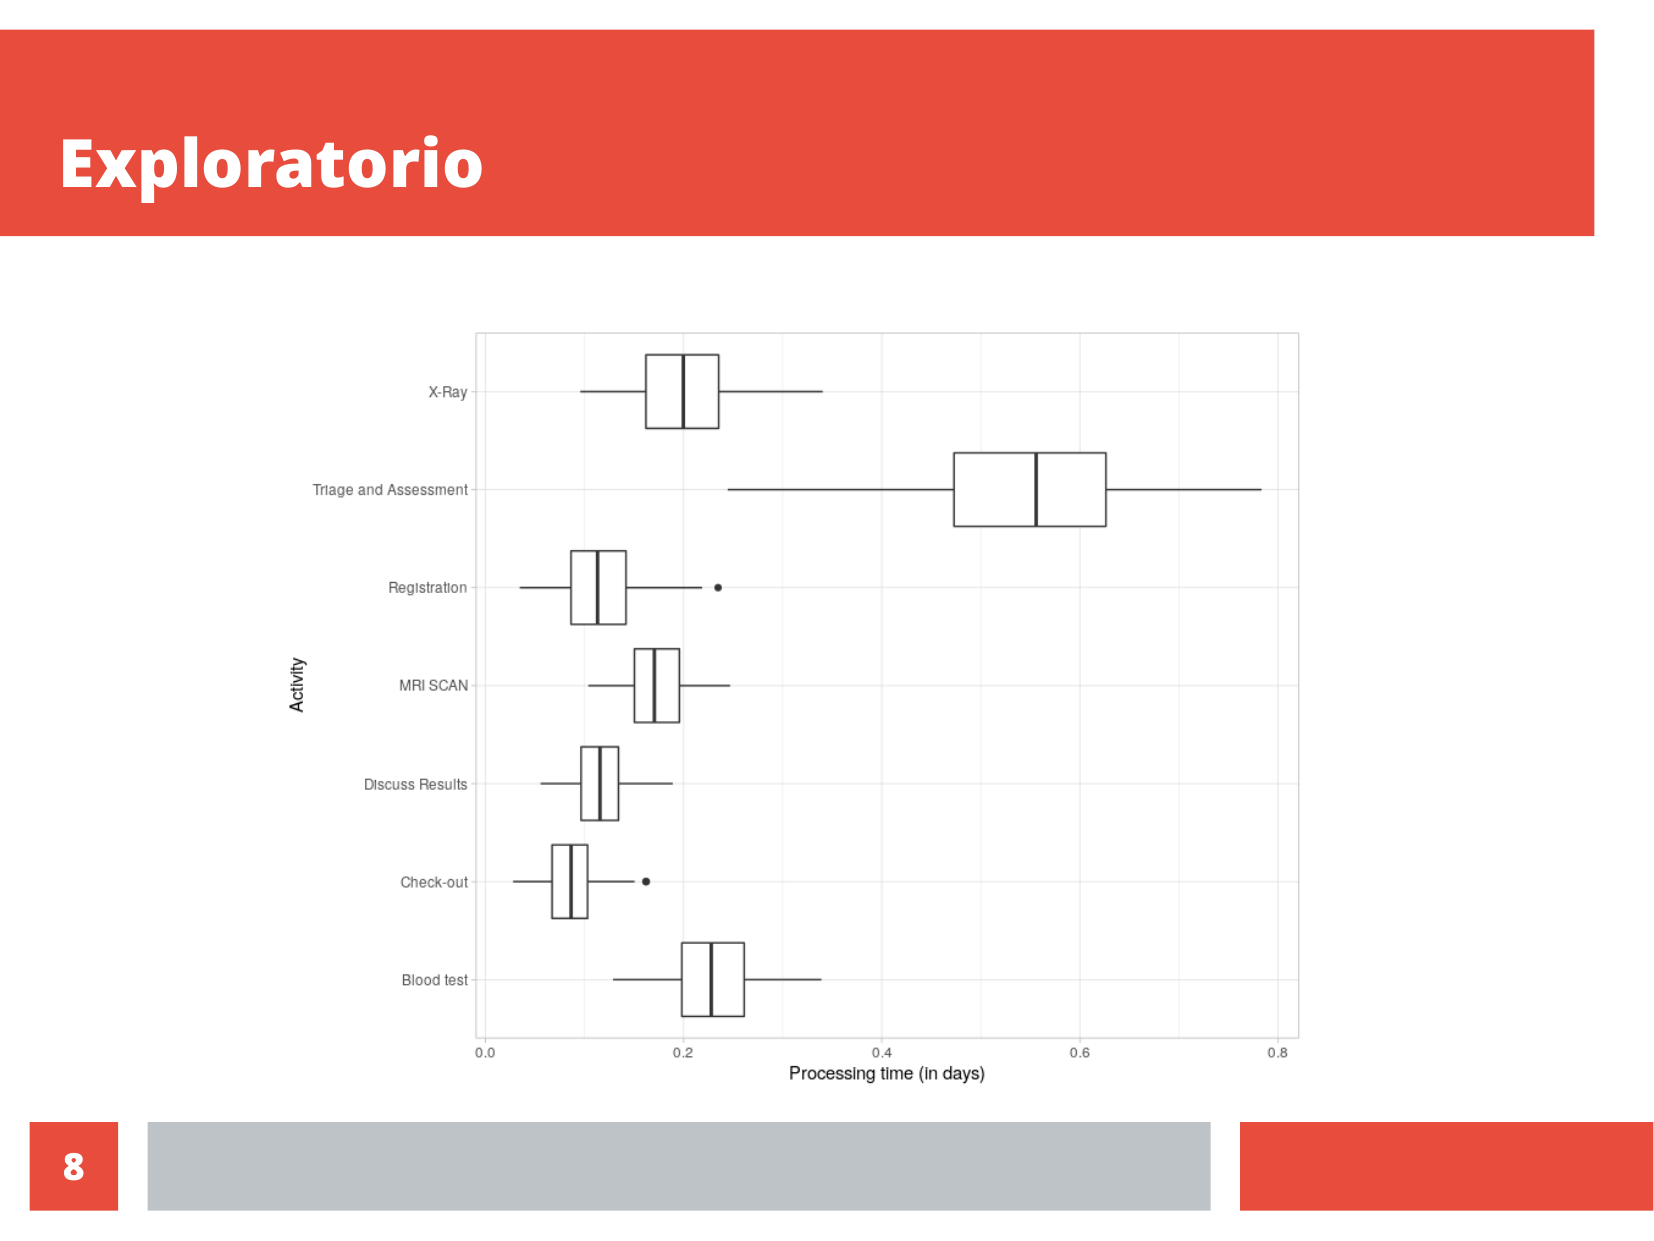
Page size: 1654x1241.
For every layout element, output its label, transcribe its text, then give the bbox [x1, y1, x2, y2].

title Exploratorio [59, 59, 1595, 207]
picture [281, 324, 1308, 1093]
